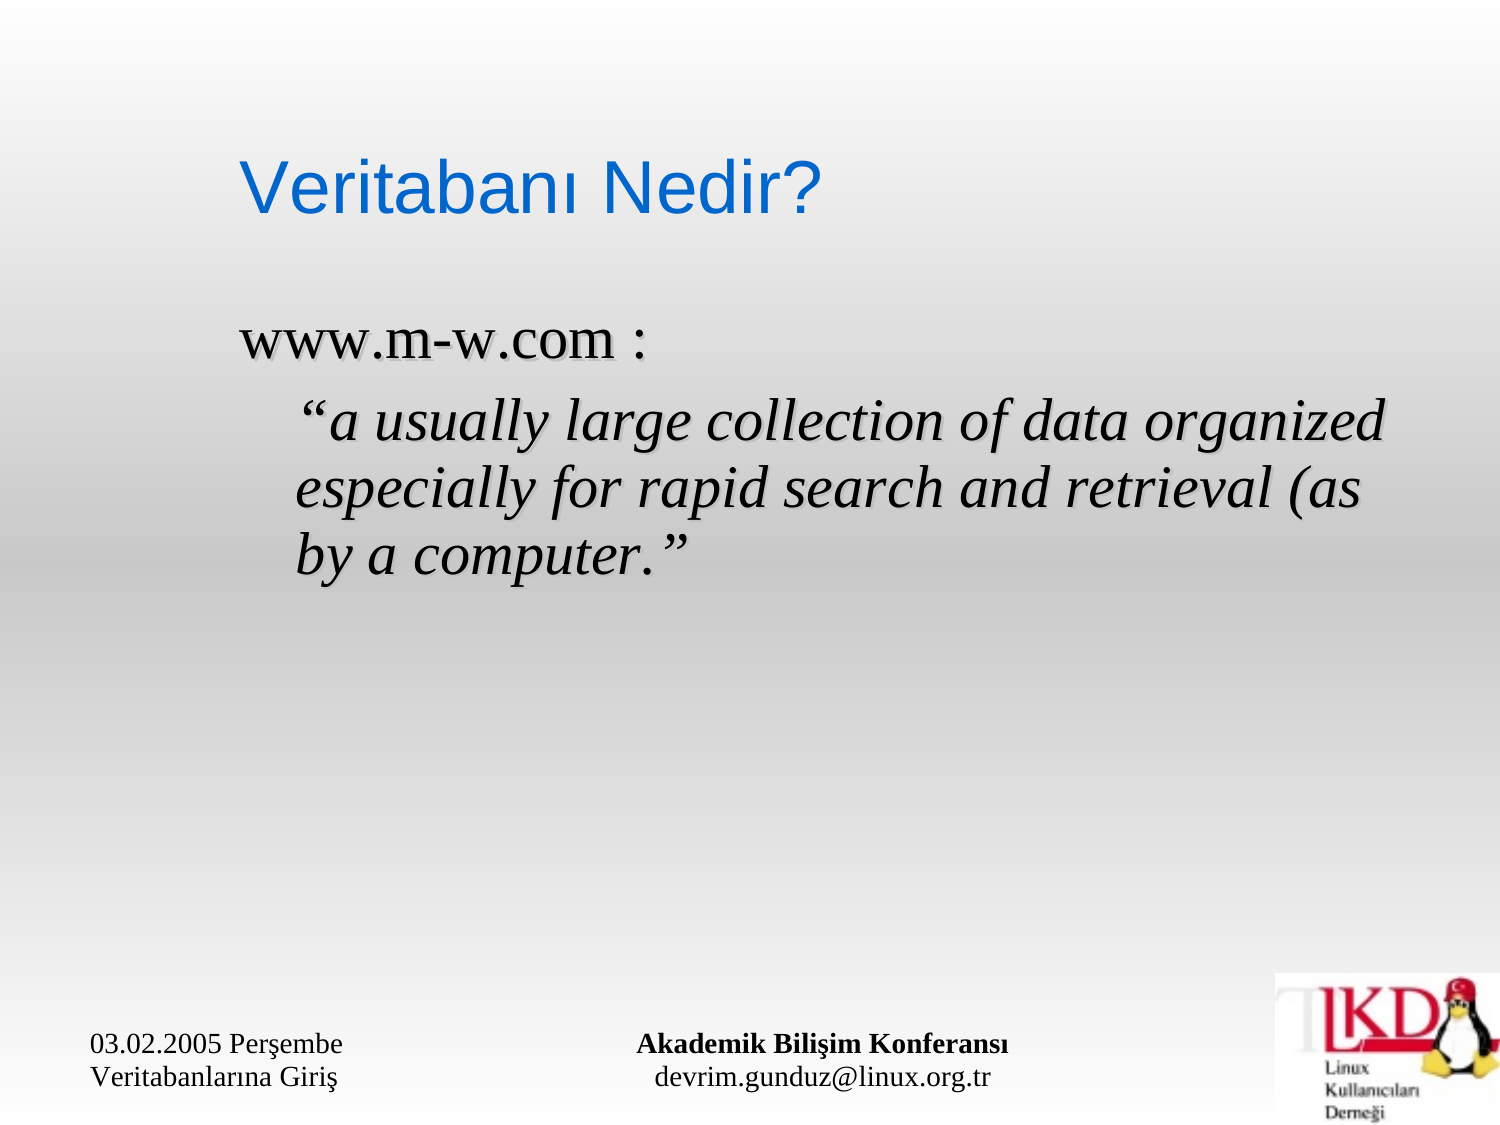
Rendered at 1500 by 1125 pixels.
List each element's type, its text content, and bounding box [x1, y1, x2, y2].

picture [1275, 973, 1500, 1125]
list www.m-w.com : “a usually large collection of data organized especially for rapid search and retrieval (as by a computer.” [224, 299, 1425, 975]
title Veritabanı Nedir? [224, 49, 1425, 237]
